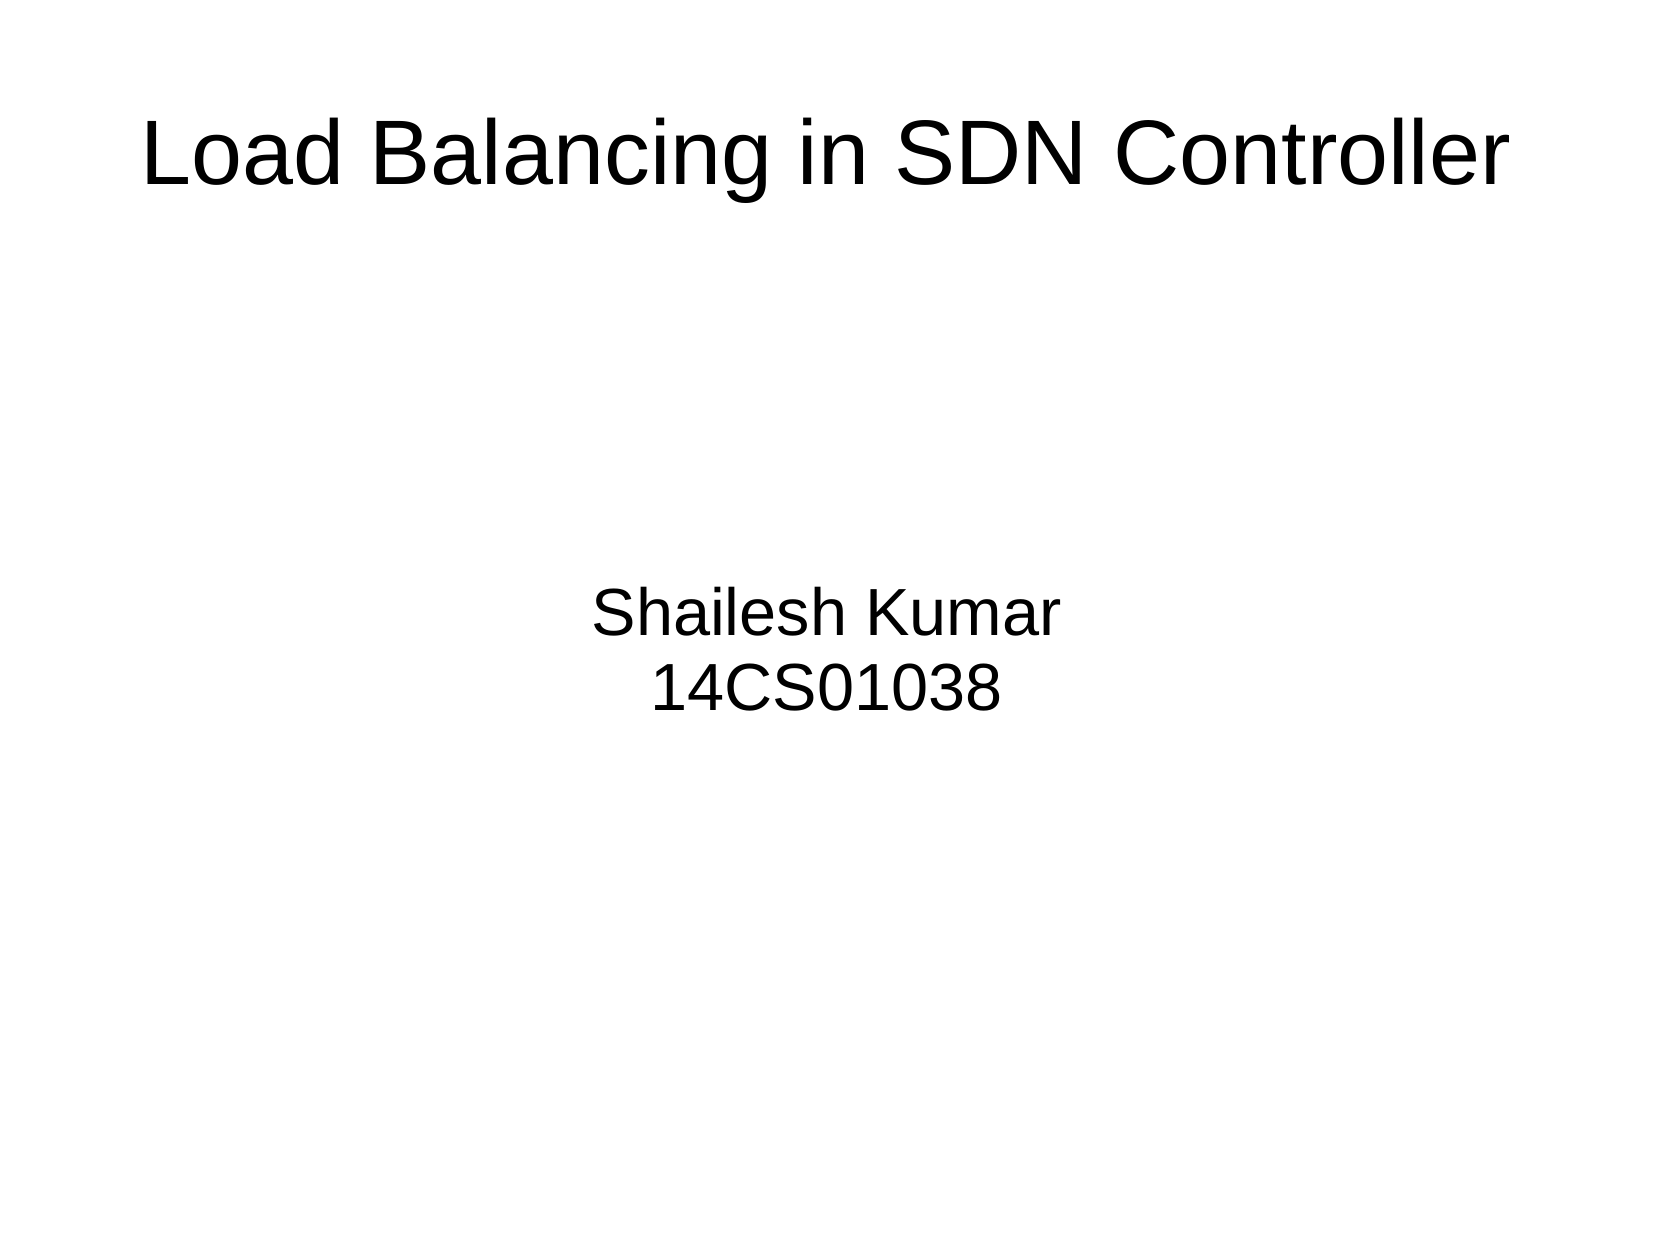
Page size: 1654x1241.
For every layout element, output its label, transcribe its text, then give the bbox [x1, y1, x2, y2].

title Load Balancing in SDN Controller [82, 49, 1571, 257]
subtitle Shailesh Kumar 14CS01038 [82, 290, 1571, 1010]
